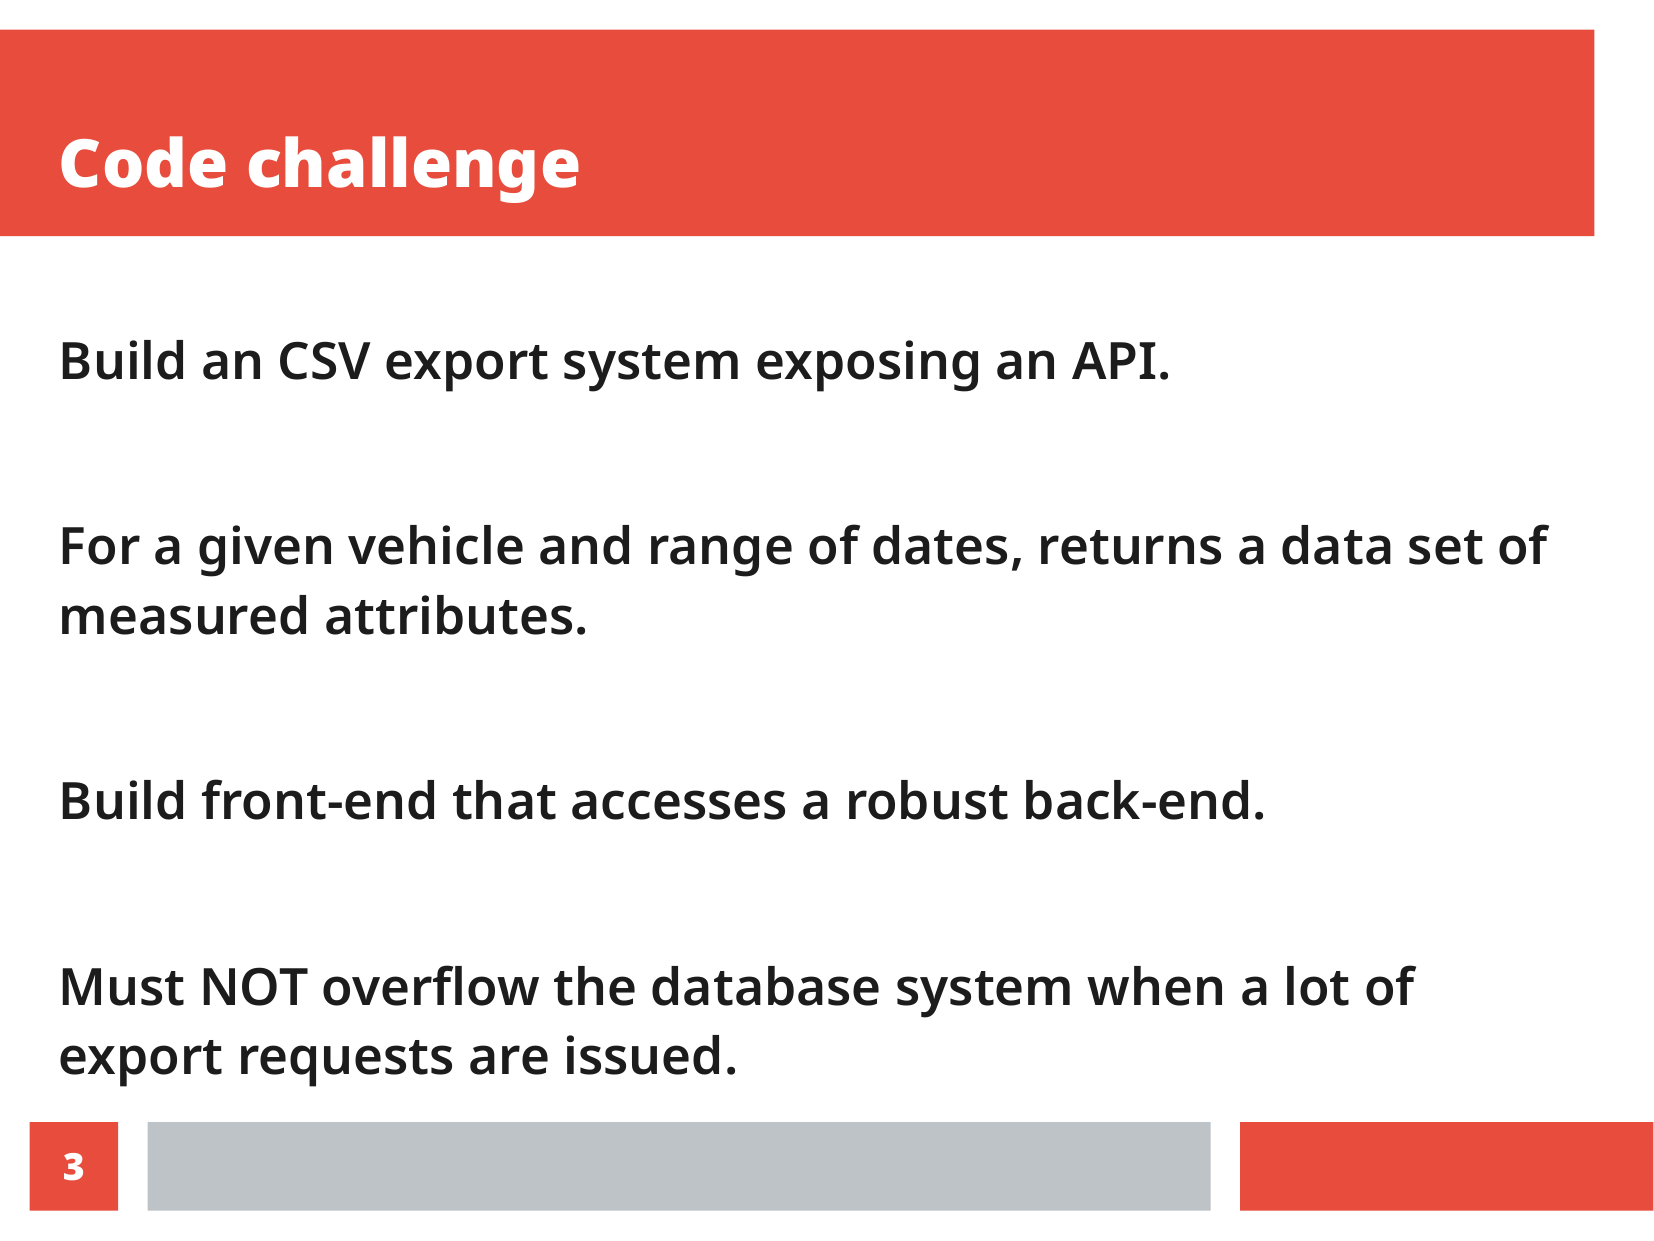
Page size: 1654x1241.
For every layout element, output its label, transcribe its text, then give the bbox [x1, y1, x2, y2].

list Build an CSV export system exposing an API. For a given vehicle and range of dates, returns a data set of measured attributes. Build front-end that accesses a robust back-end. Must NOT overflow the database system when a lot of export requests are issued. [59, 324, 1565, 1093]
title Code challenge [59, 59, 1595, 207]
